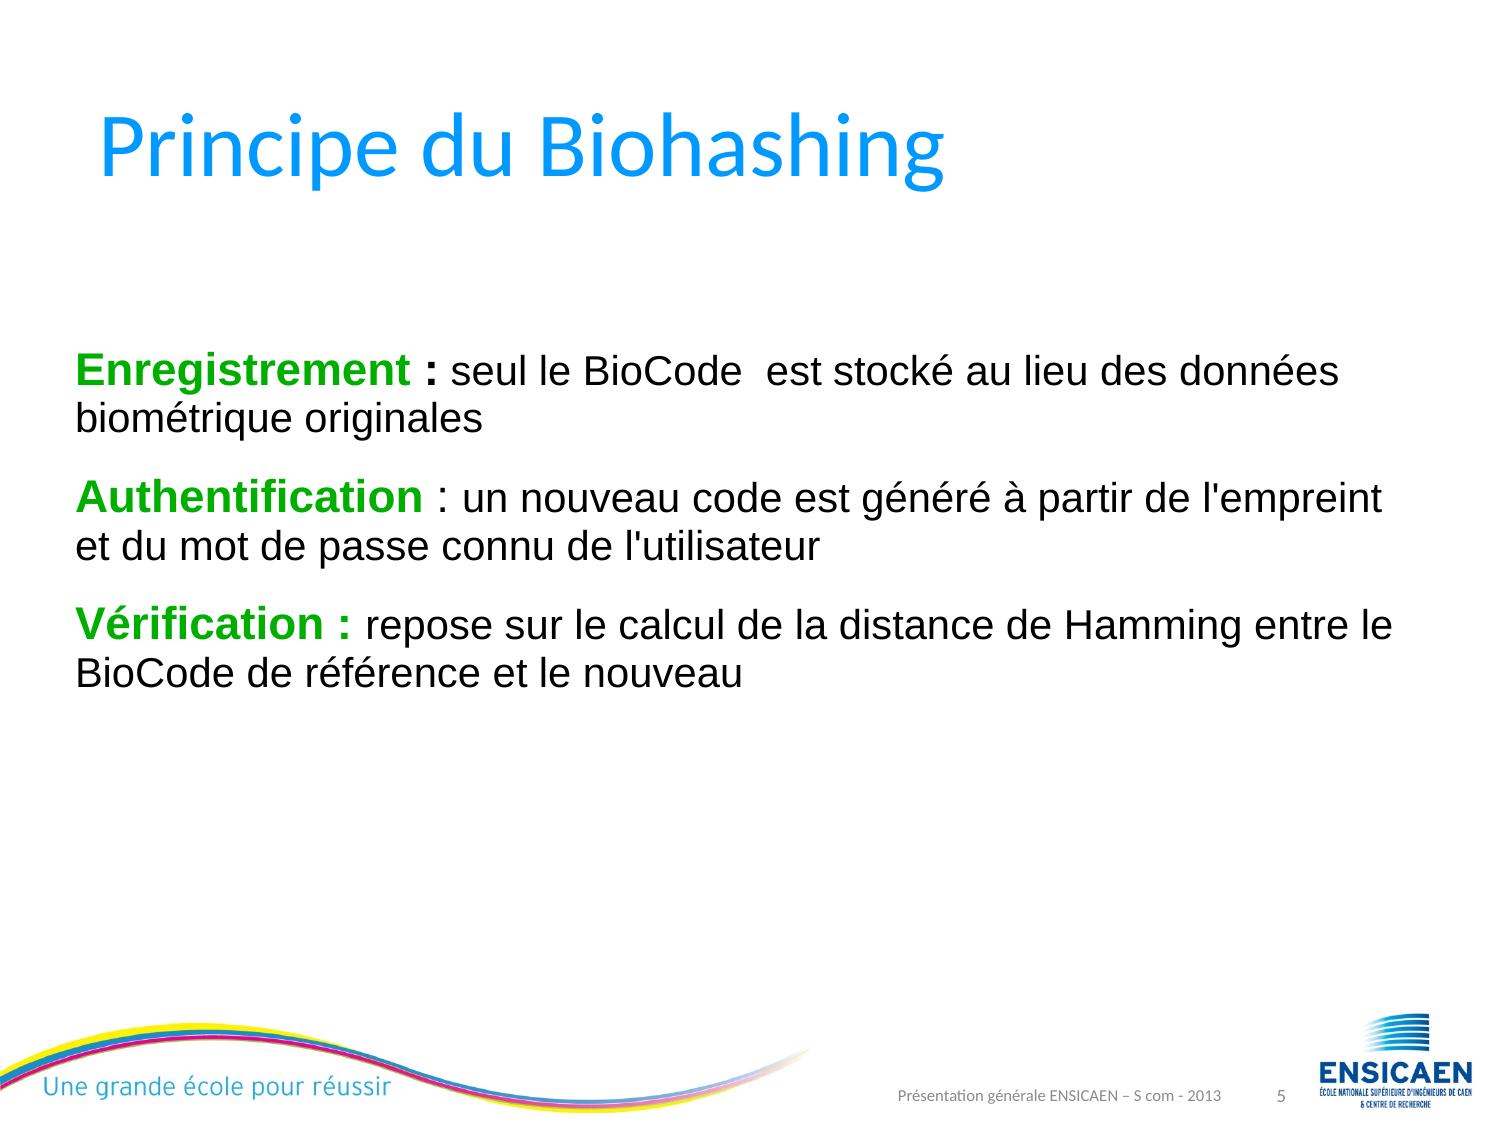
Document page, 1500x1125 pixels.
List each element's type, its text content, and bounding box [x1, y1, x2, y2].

list Enregistrement : seul le BioCode est stocké au lieu des données biométrique originales Authentification : un nouveau code est généré à partir de l'empreint et du mot de passe connu de l'utilisateur Vérification : repose sur le calcul de la distance de Hamming entre le BioCode de référence et le nouveau [75, 263, 1426, 1006]
picture [1316, 1011, 1475, 1110]
picture [0, 1023, 809, 1113]
title Principe du Biohashing [83, 77, 1359, 207]
